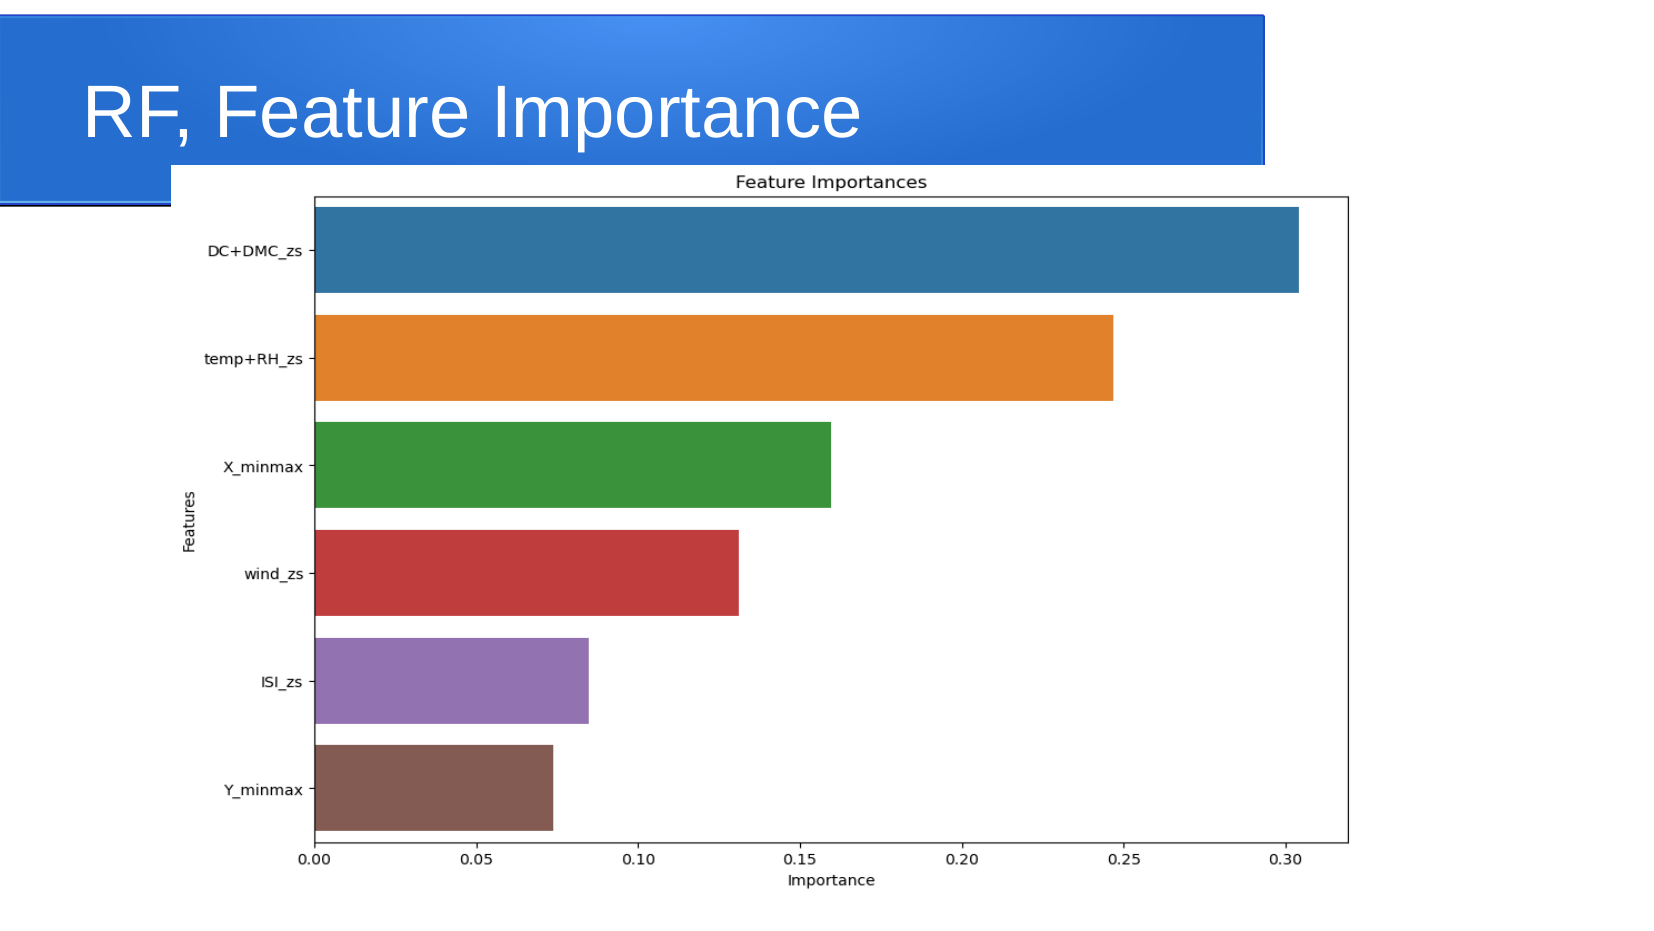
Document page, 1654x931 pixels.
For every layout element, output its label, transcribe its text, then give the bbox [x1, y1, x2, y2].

title RF, Feature Importance [82, 35, 1235, 189]
picture [171, 165, 1359, 898]
